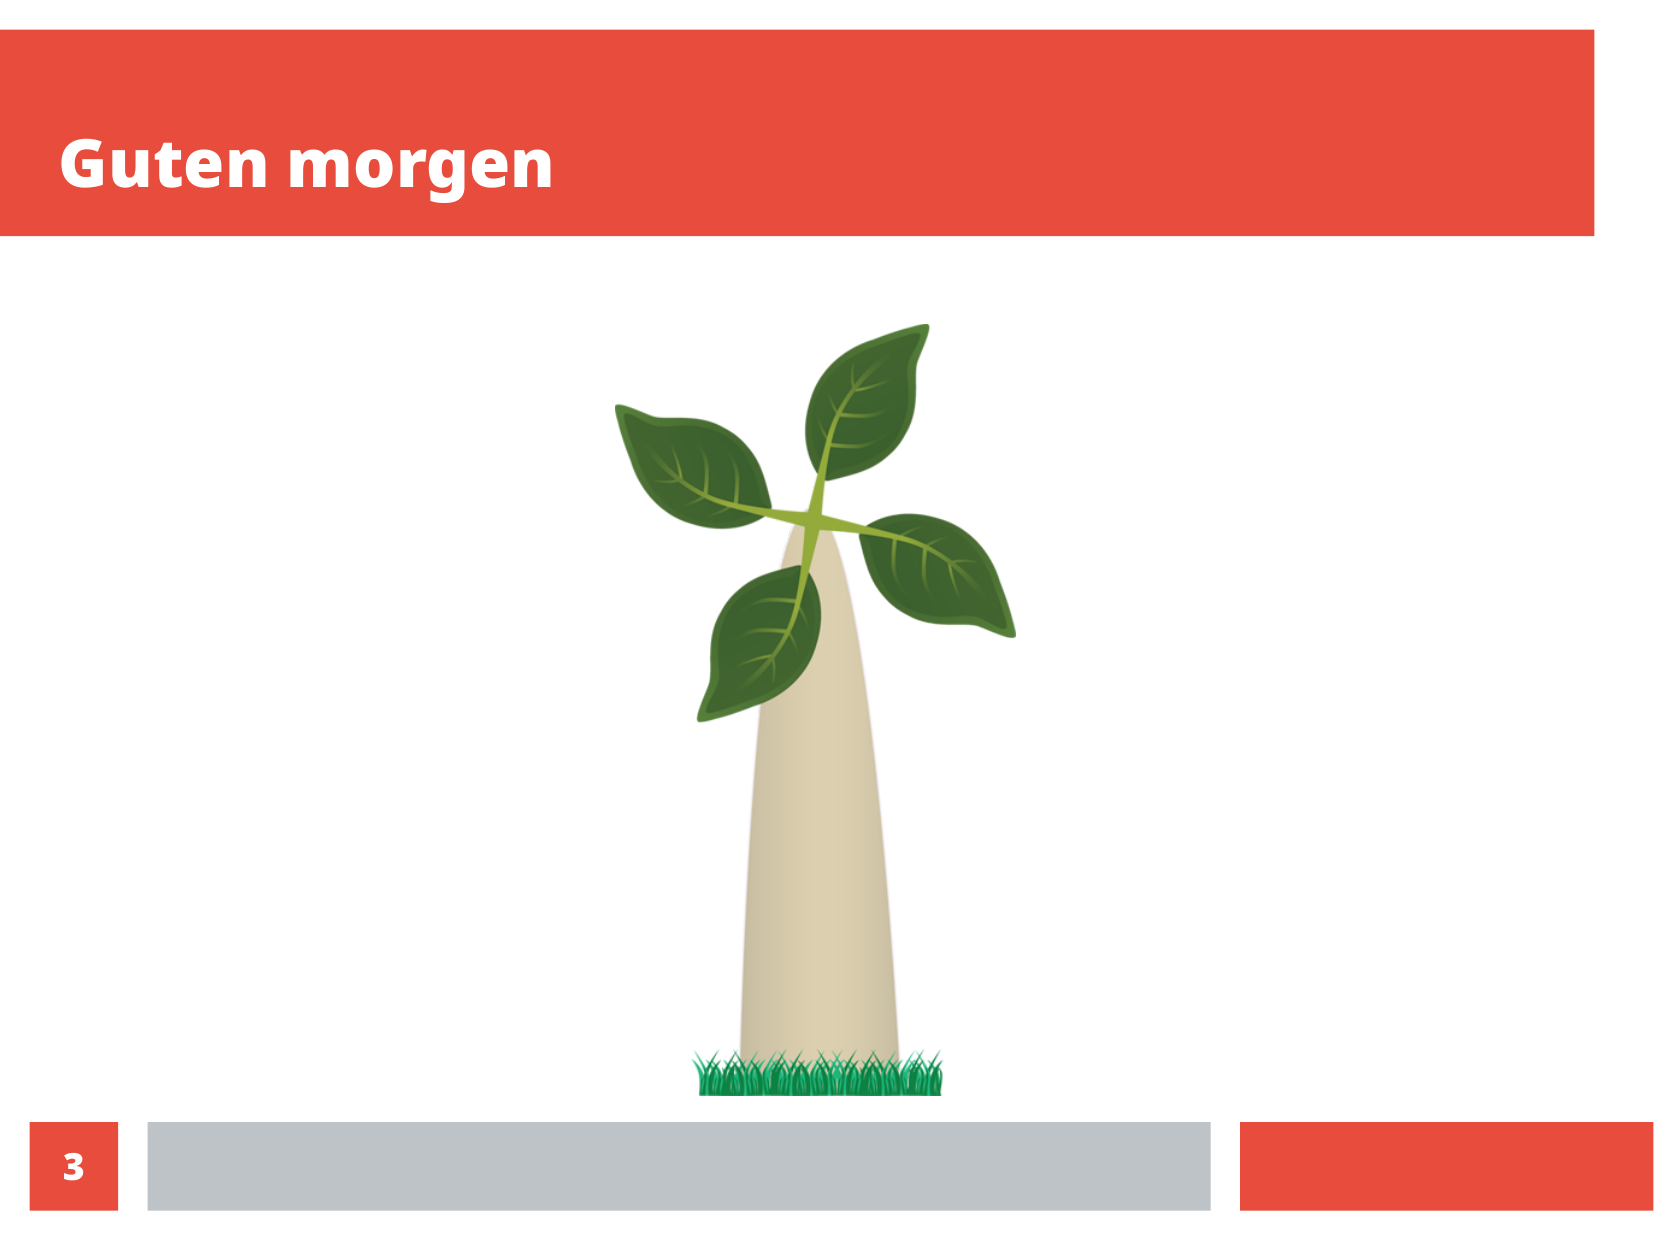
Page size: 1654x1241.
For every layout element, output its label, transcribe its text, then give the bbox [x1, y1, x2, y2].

picture [615, 324, 1016, 1096]
title Guten morgen [59, 59, 1595, 207]
